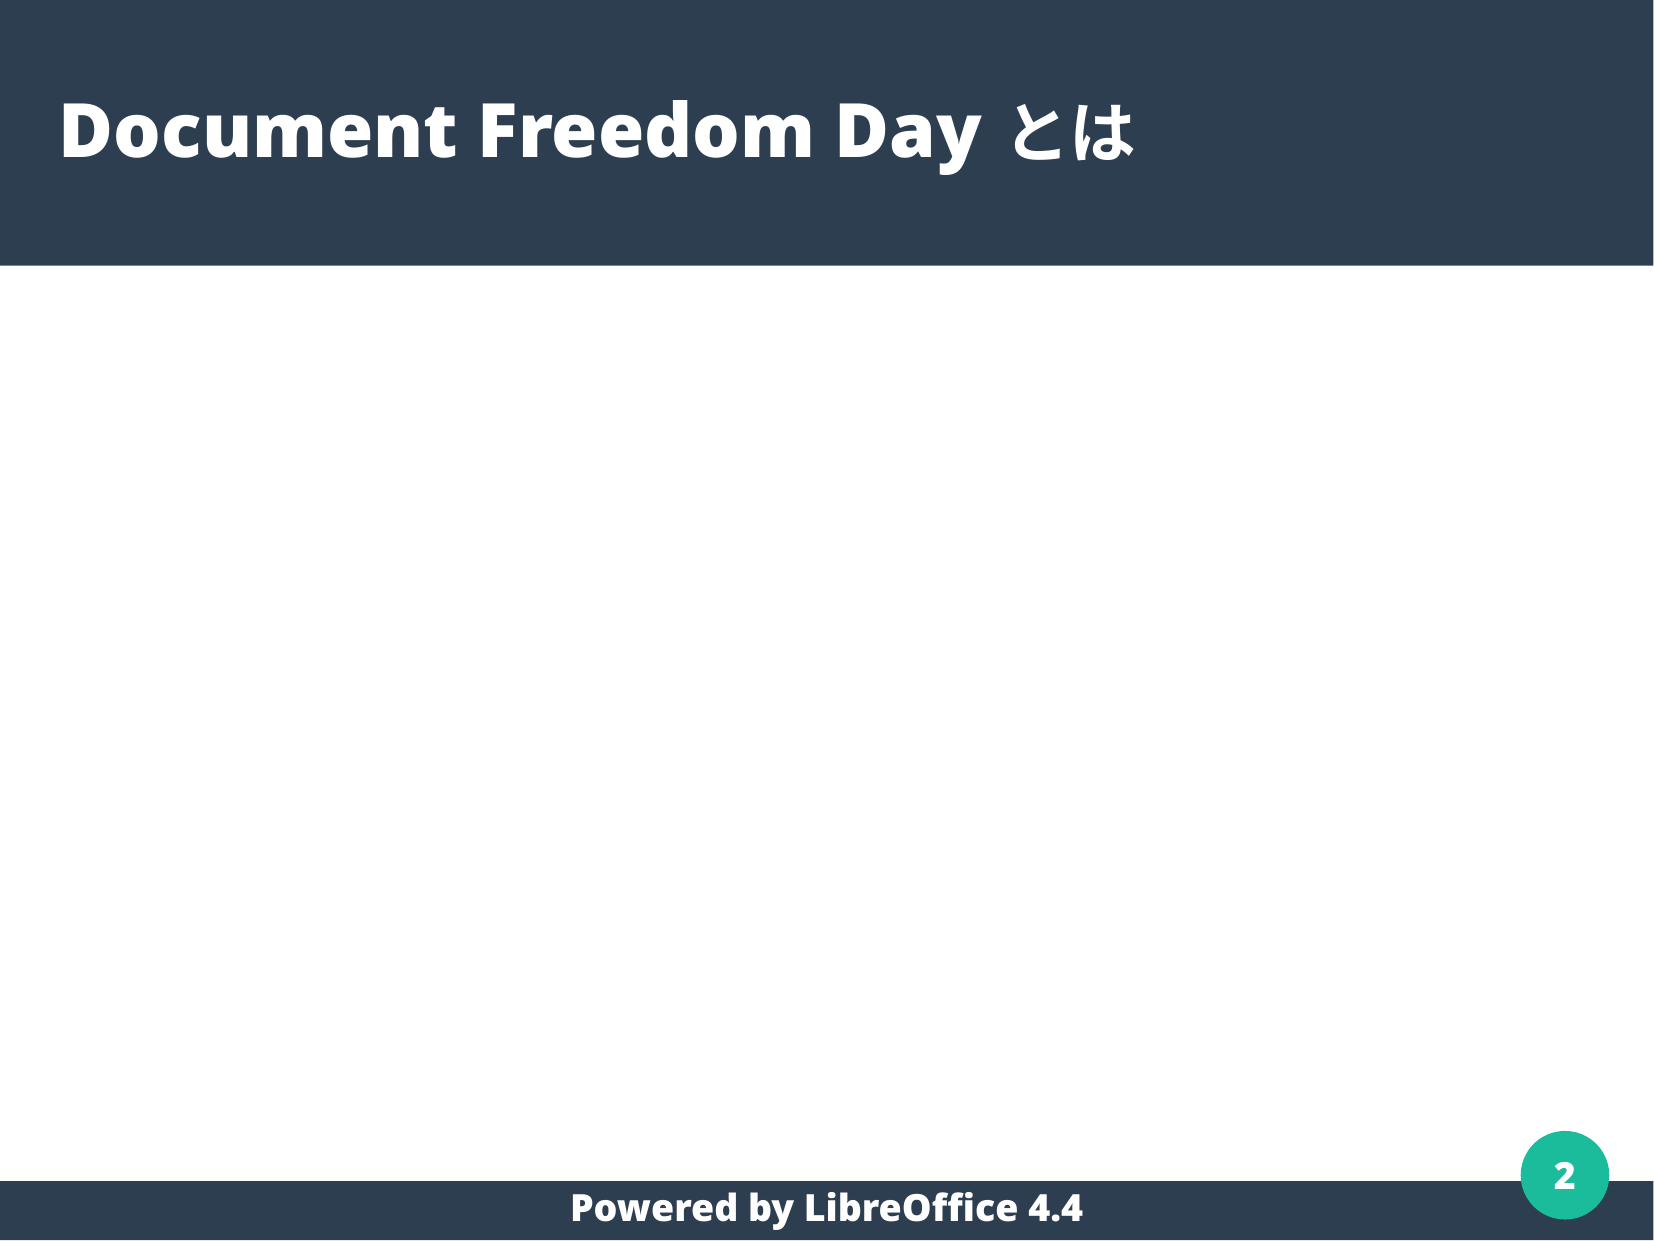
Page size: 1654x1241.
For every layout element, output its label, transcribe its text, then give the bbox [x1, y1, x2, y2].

title Document Freedom Dayとは [59, 49, 1595, 207]
